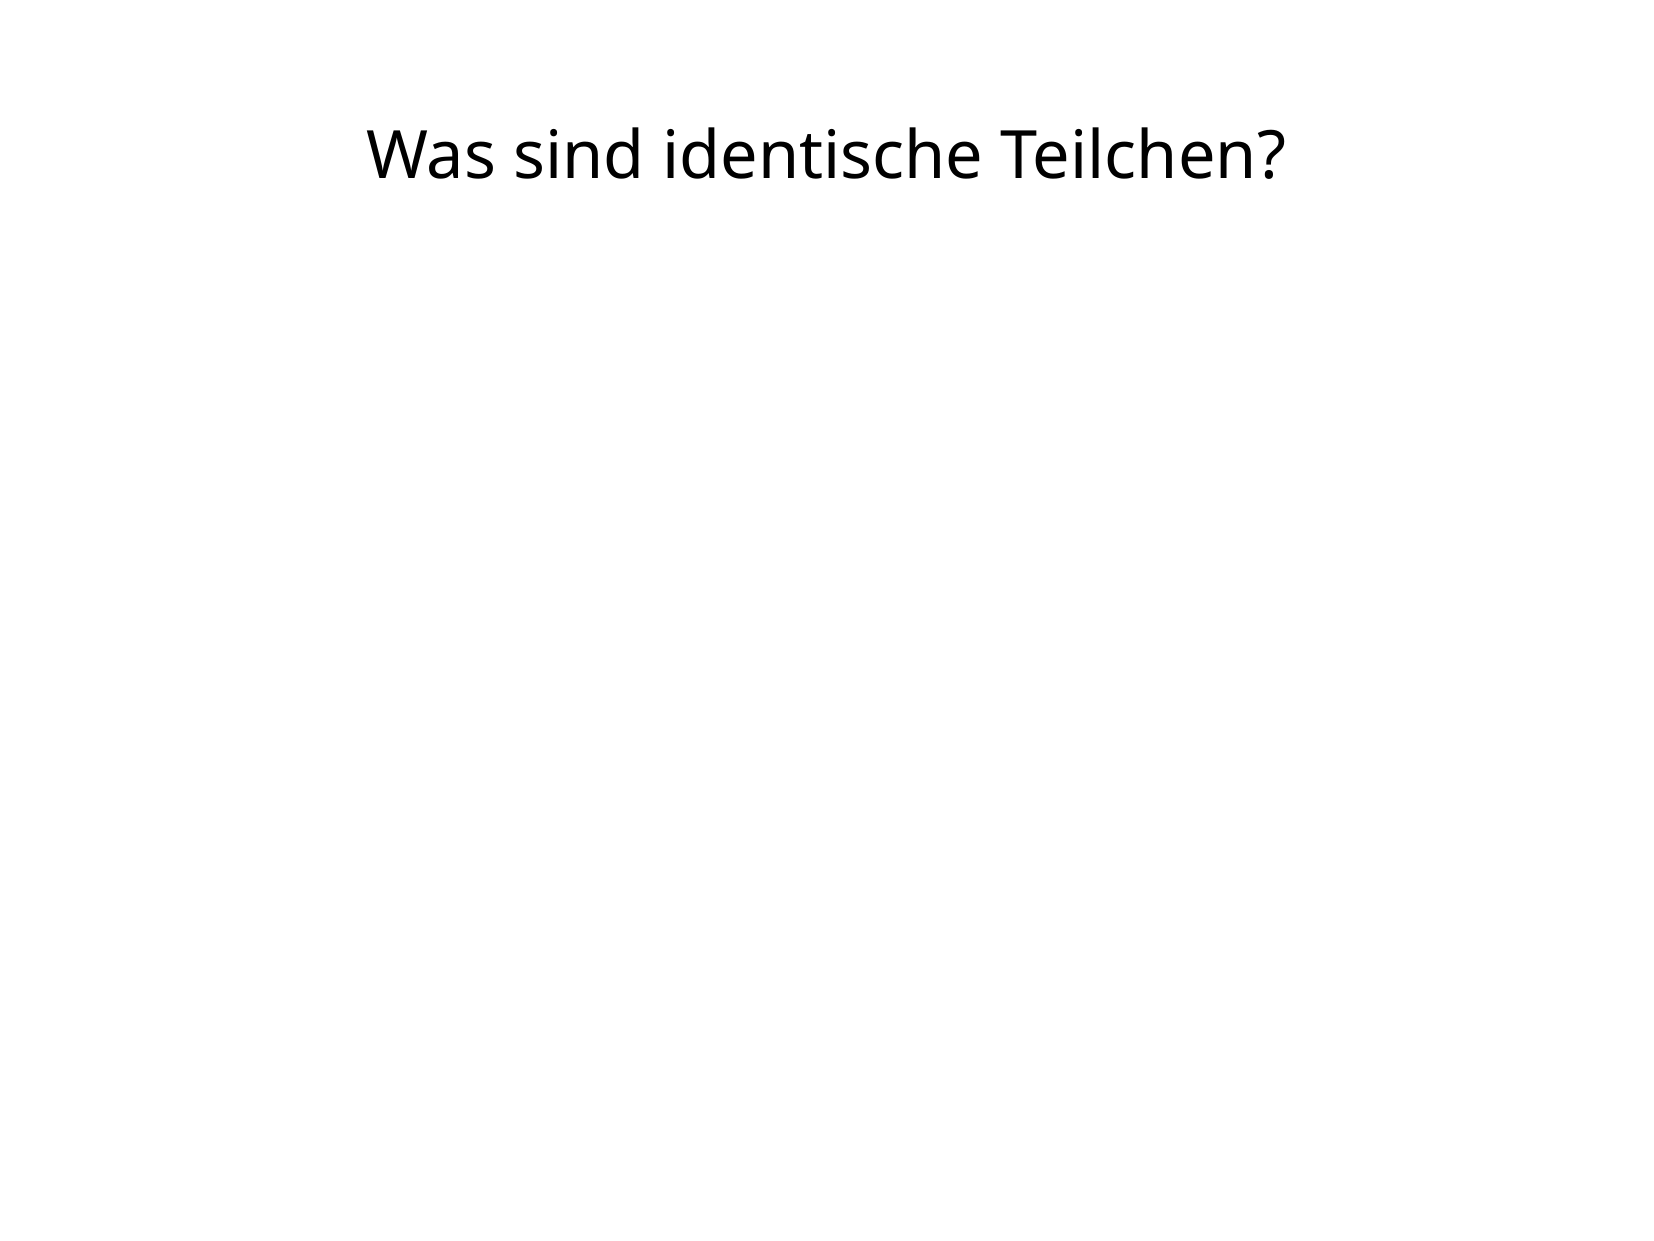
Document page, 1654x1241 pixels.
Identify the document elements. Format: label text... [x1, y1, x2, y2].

title Was sind identische Teilchen? [82, 49, 1571, 257]
